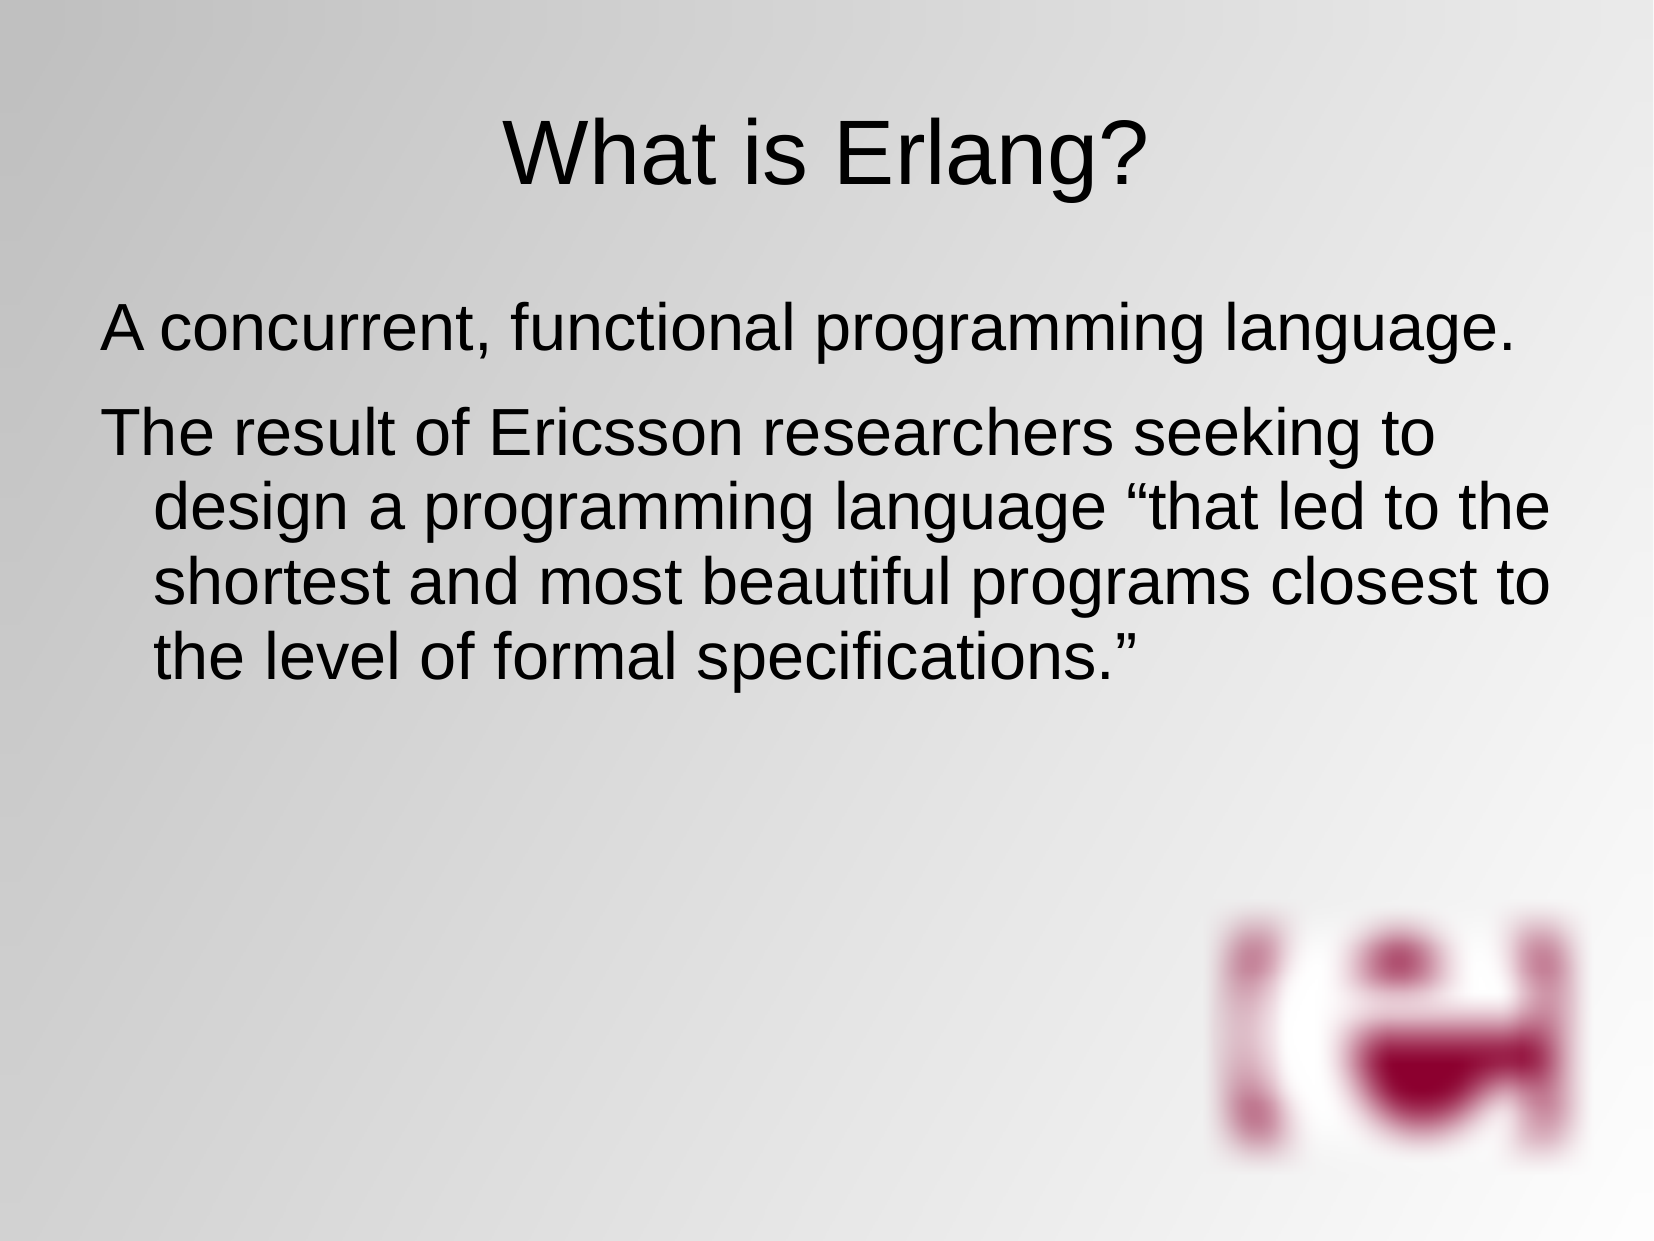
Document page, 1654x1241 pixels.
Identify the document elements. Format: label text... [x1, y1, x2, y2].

title What is Erlang? [82, 49, 1571, 257]
picture [0, 0, 1654, 1241]
list A concurrent, functional programming language. The result of Ericsson researchers seeking to design a programming language “that led to the shortest and most beautiful programs closest to the level of formal specifications.” [82, 290, 1571, 1094]
